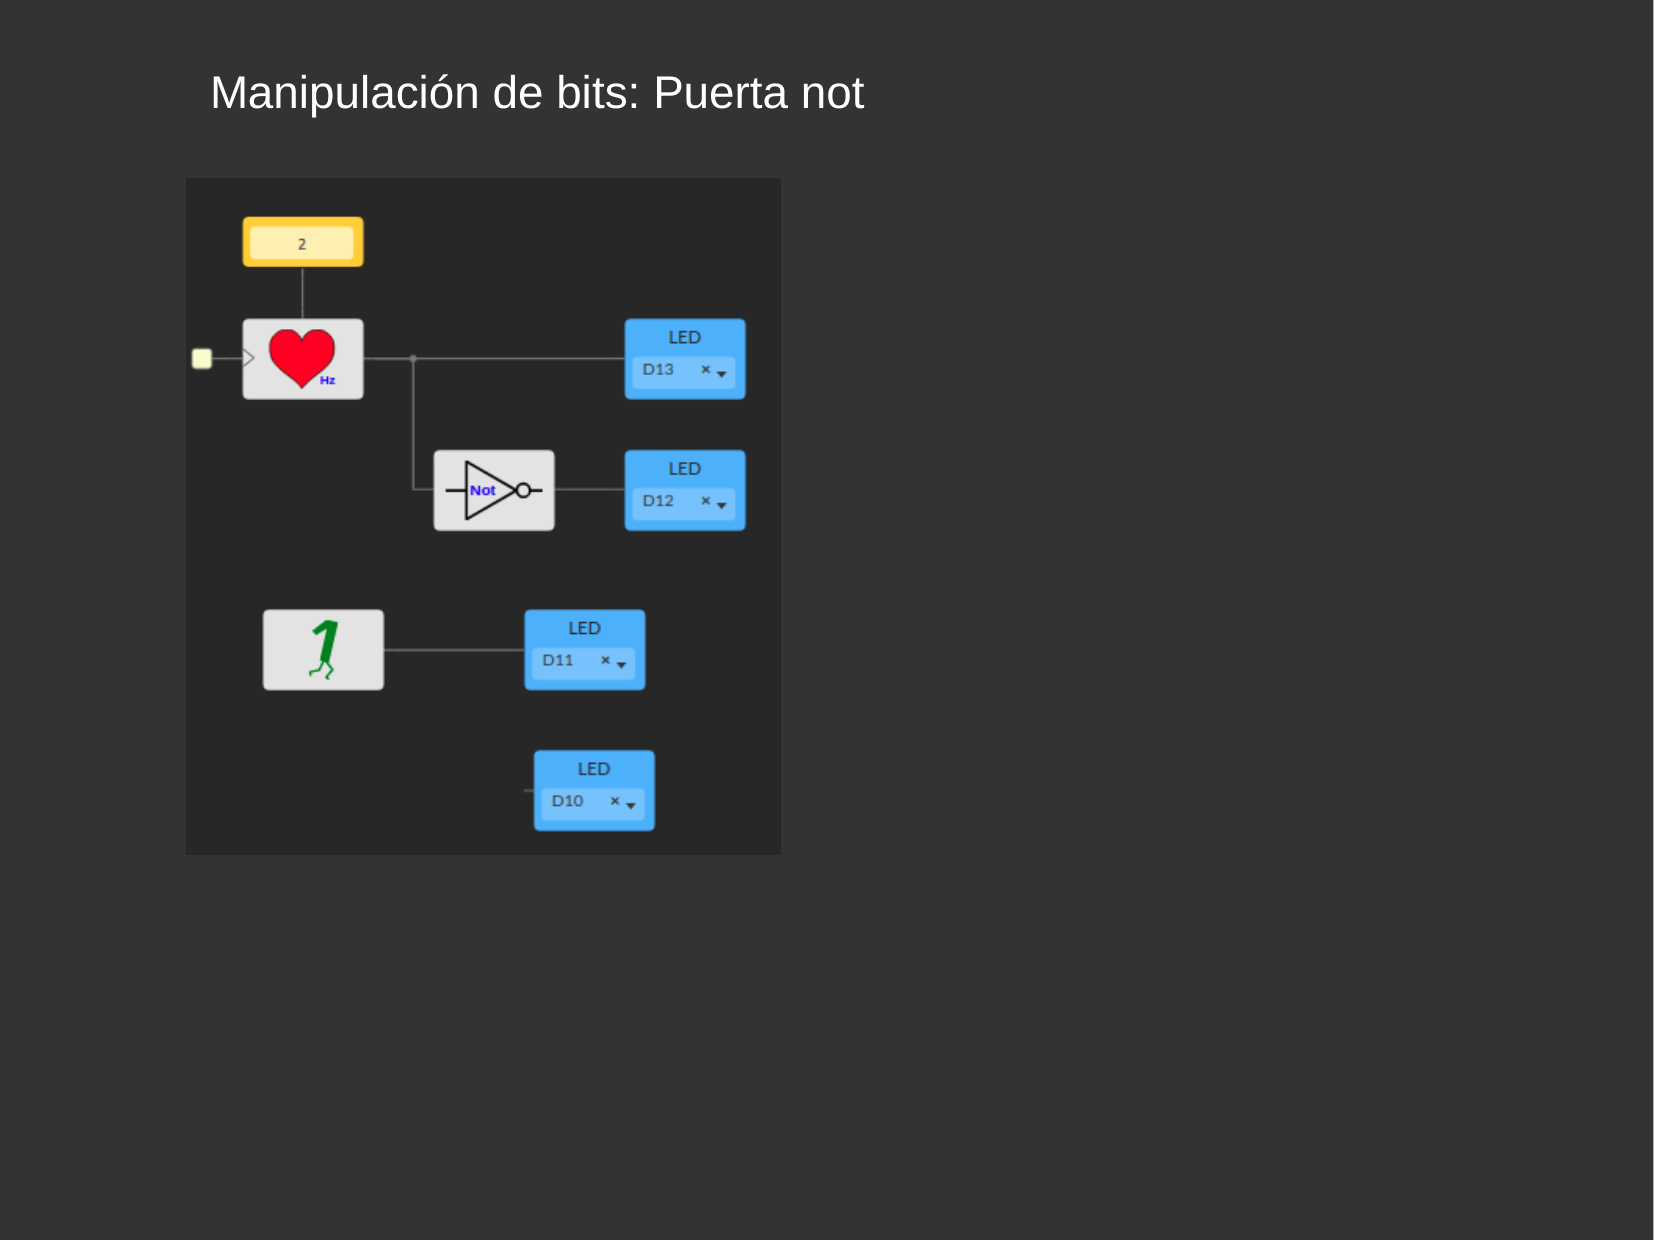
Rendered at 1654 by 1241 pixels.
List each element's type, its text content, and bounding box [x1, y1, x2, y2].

text_box Manipulación de bits: Puerta not [195, 59, 901, 150]
picture [186, 178, 781, 855]
